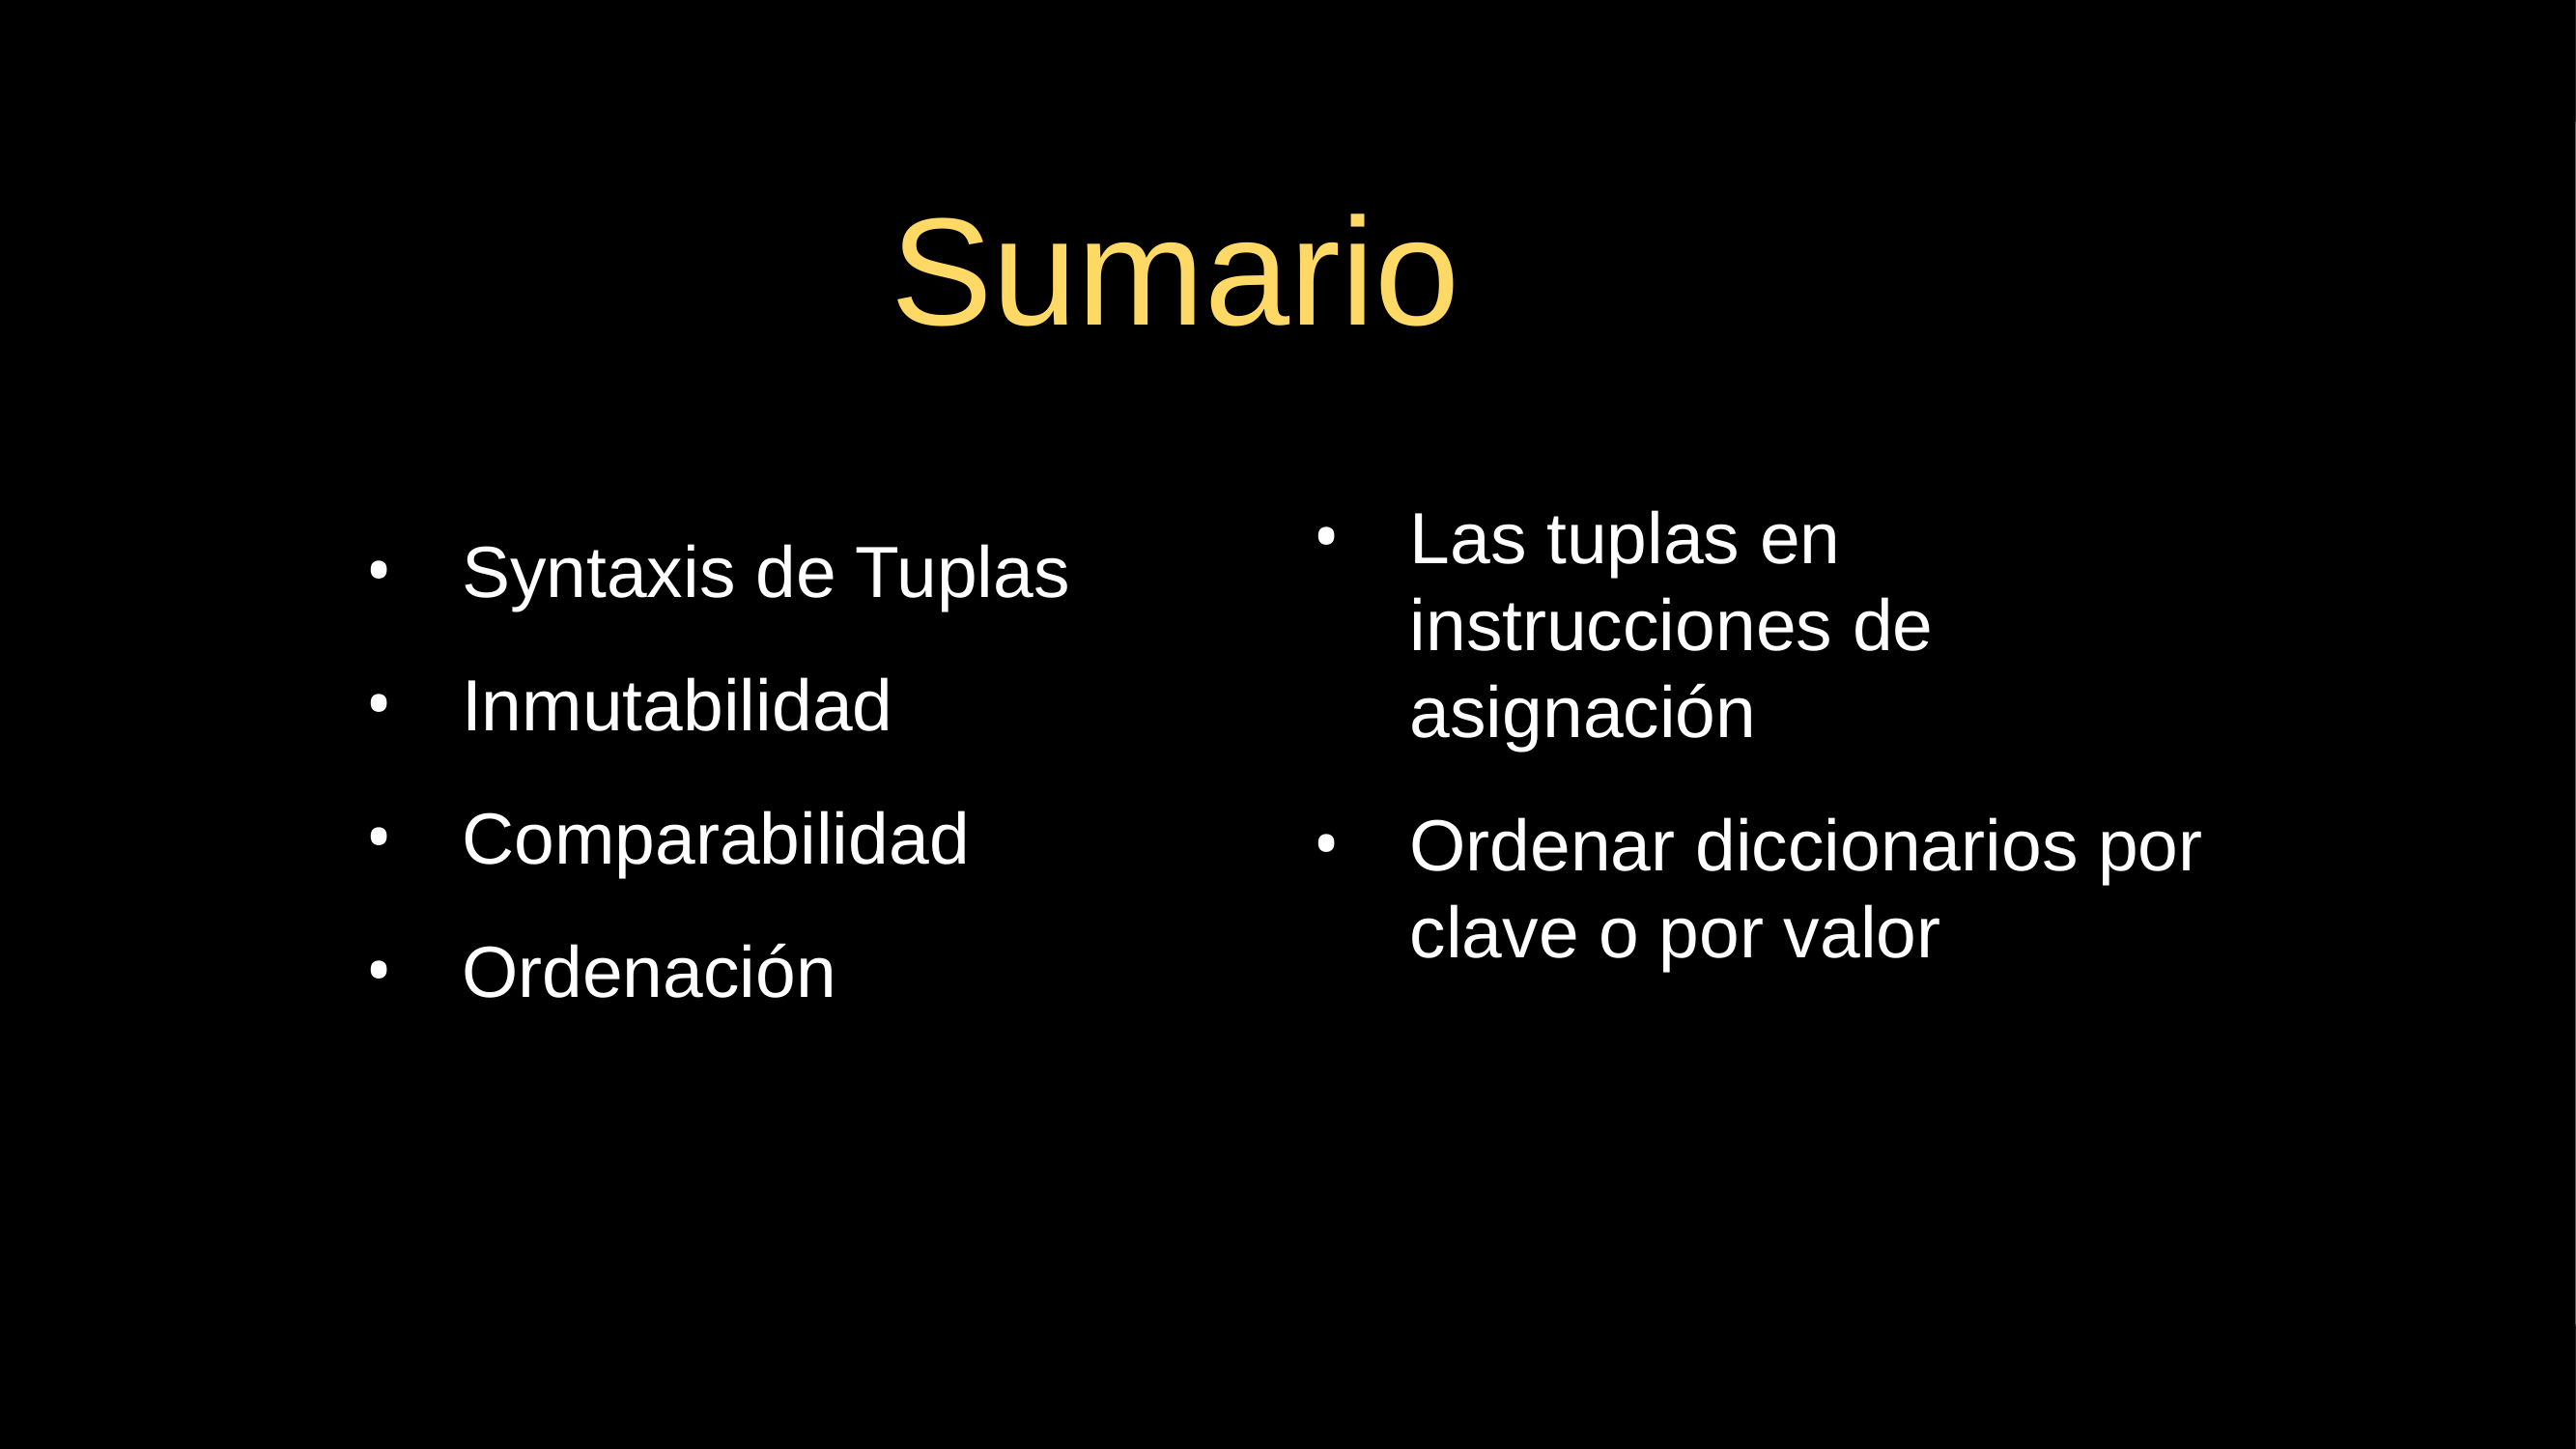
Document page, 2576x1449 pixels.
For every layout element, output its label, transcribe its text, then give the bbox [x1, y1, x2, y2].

title Sumario [183, 125, 2168, 403]
list Syntaxis de Tuplas Inmutabilidad Comparabilidad Ordenación [278, 412, 2391, 1124]
list Las tuplas en instrucciones de asignación Ordenar diccionarios por clave o por valor [1227, 477, 2238, 986]
